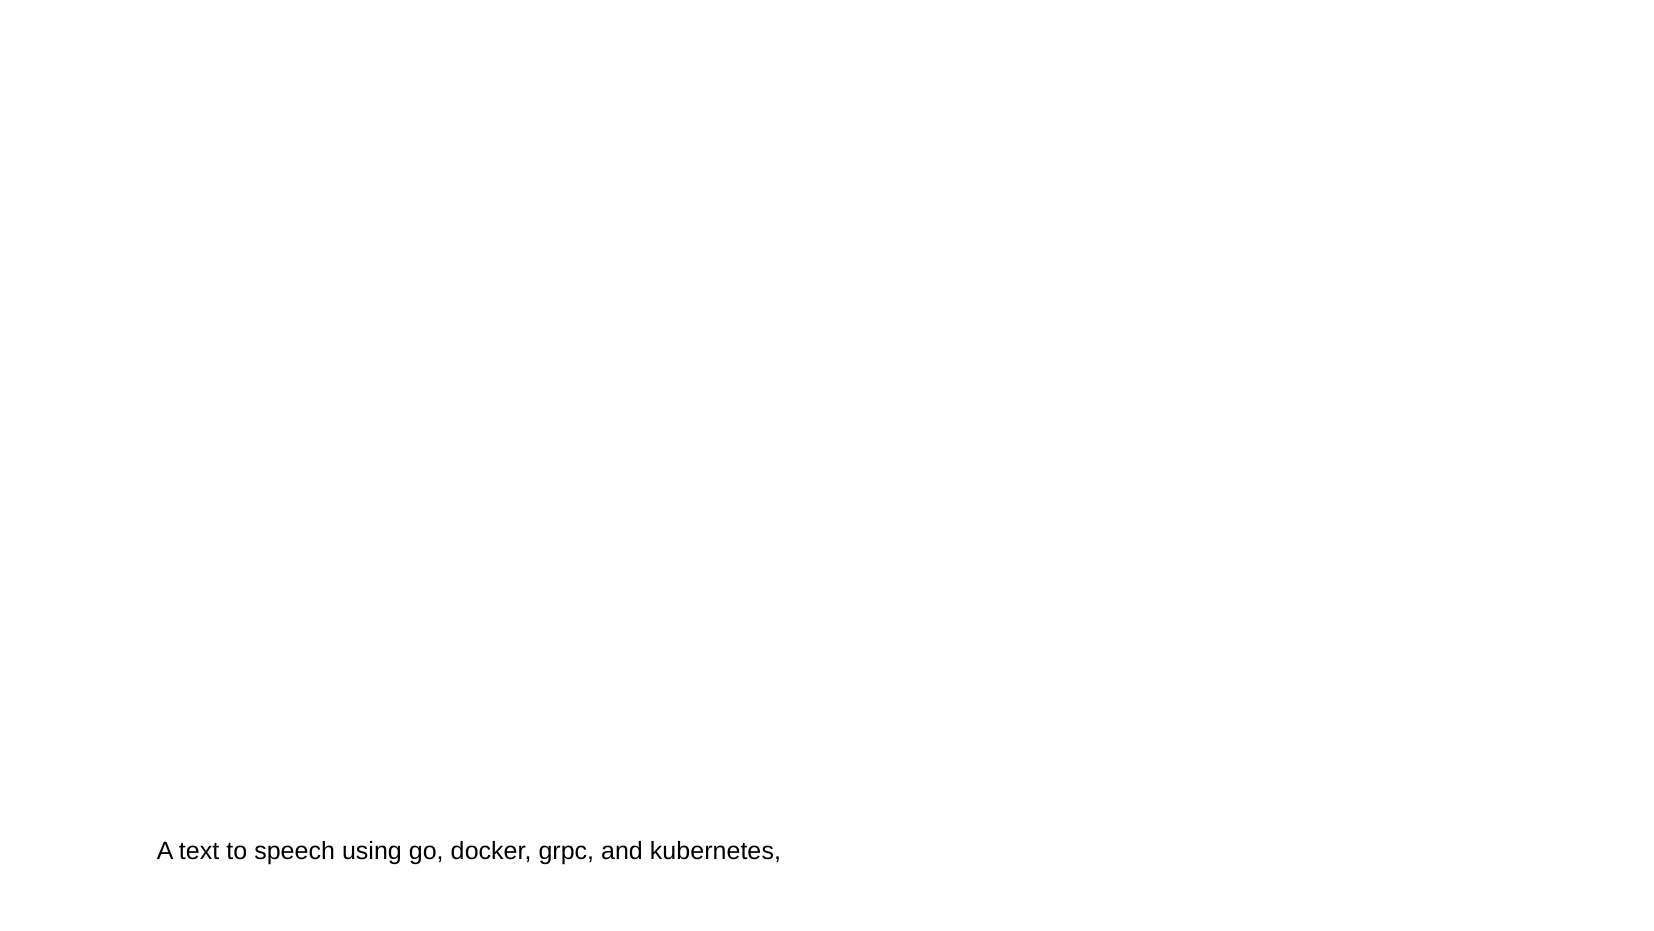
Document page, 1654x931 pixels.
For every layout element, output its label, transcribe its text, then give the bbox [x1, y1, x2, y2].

text_box A text to speech using go, docker, grpc, and kubernetes, [142, 829, 1051, 901]
